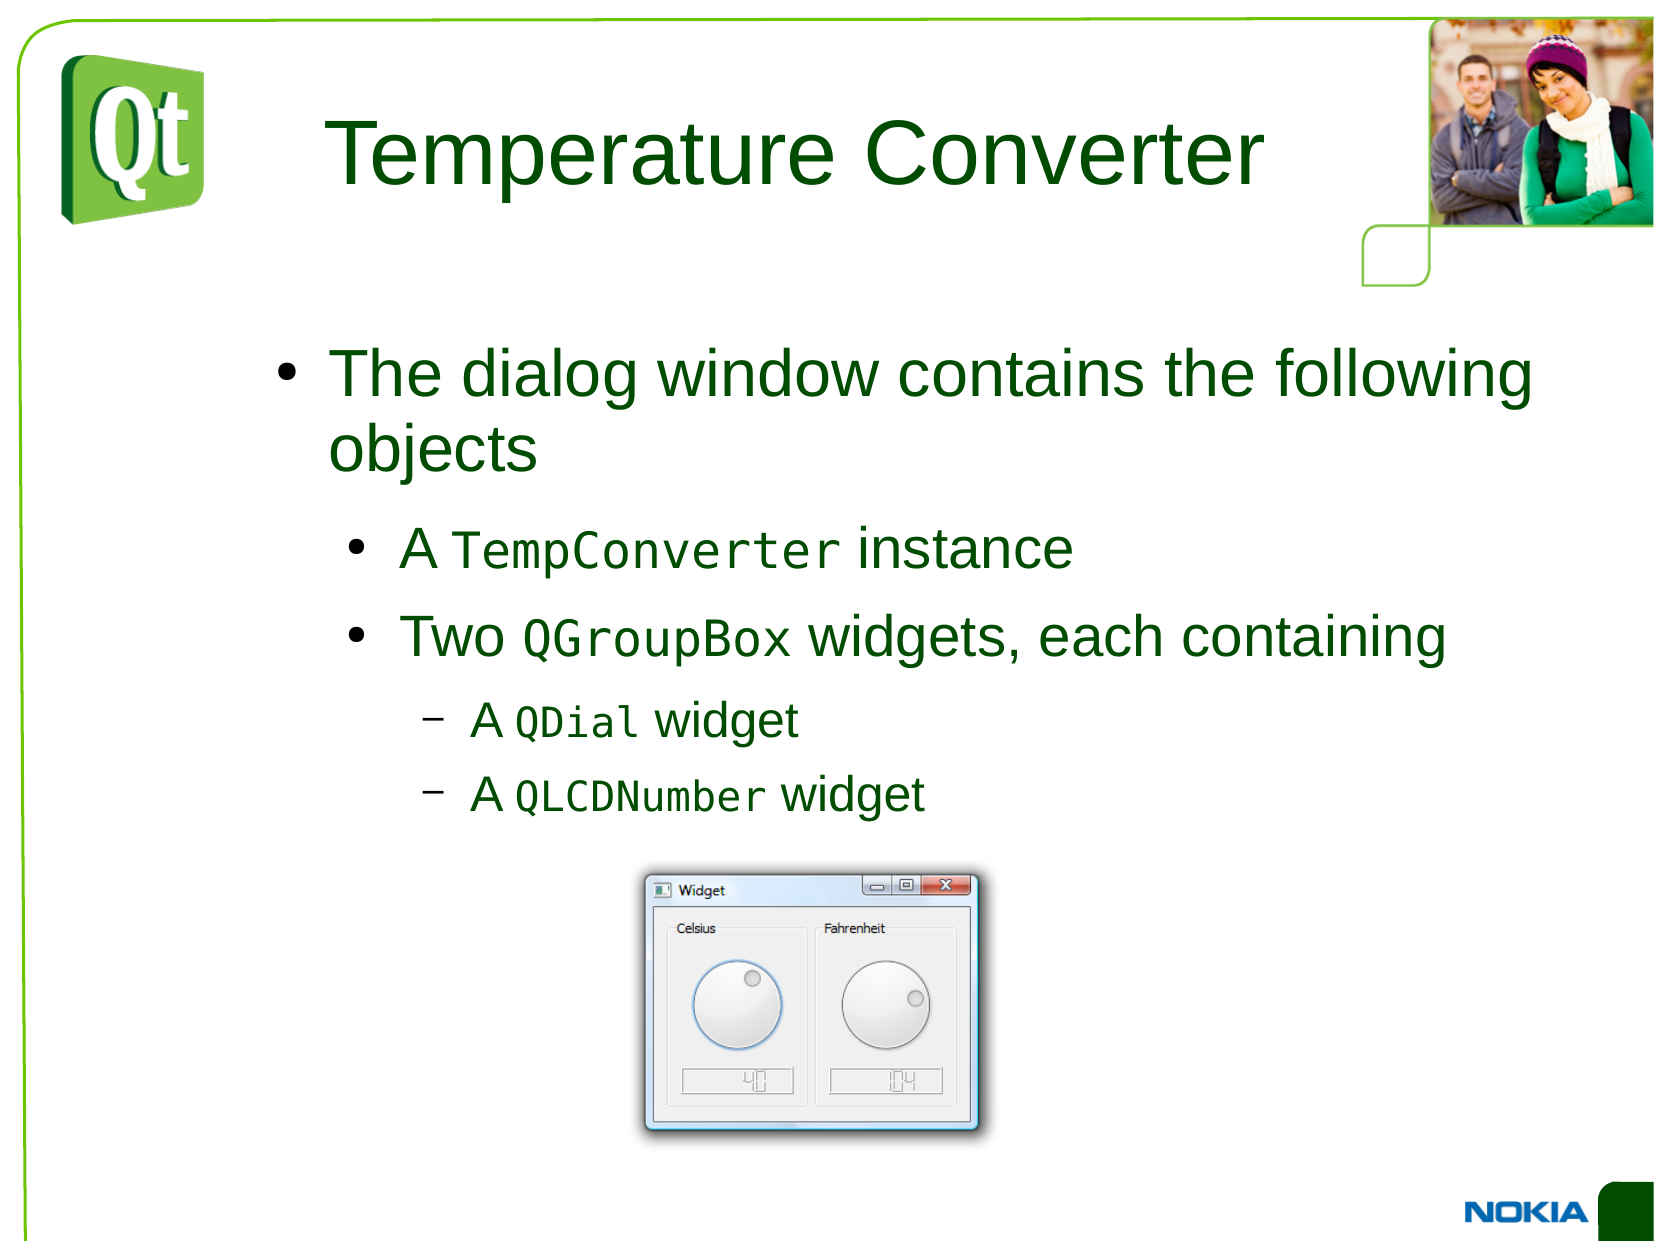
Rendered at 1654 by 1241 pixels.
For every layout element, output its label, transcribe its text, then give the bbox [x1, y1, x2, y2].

title Temperature Converter [257, 49, 1333, 257]
picture [1465, 1201, 1589, 1223]
picture [61, 55, 204, 225]
list The dialog window contains the following objects A TempConverter instance Two QGroupBox widgets, each containing A QDial widget A QLCDNumber widget [257, 336, 1577, 1085]
picture [1361, 17, 1654, 287]
picture [627, 859, 1004, 1152]
